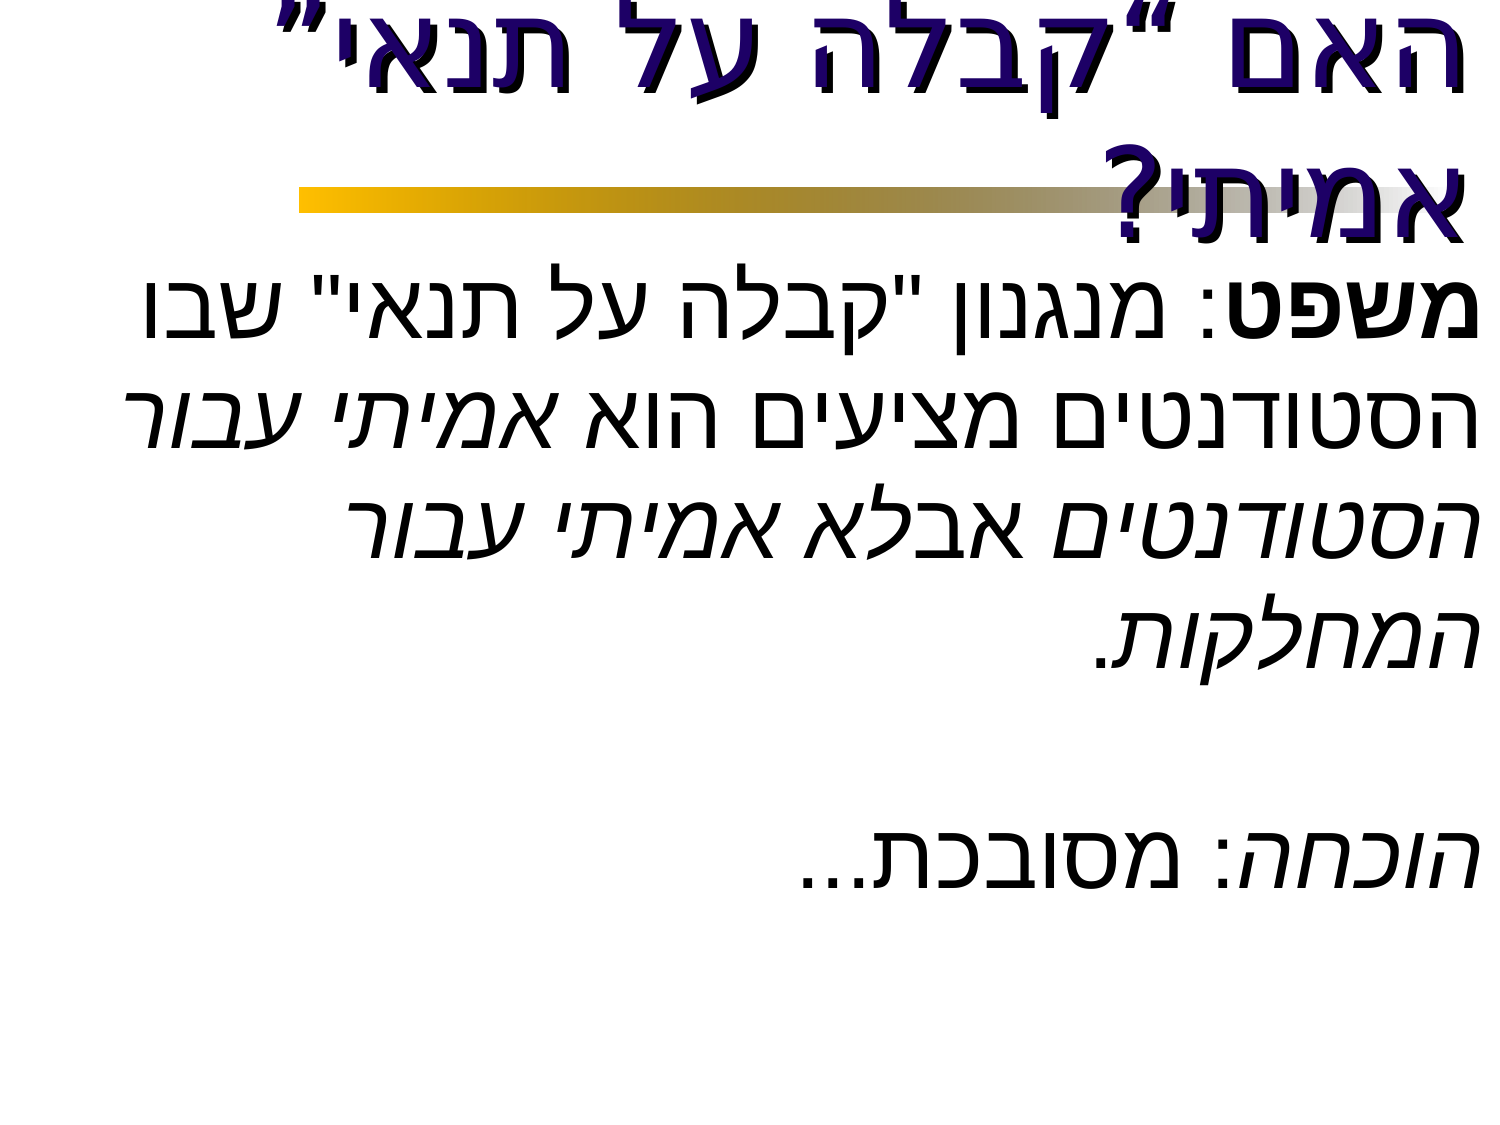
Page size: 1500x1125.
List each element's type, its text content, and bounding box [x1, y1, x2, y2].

text_box משפט: מנגנון "קבלה על תנאי" שבו הסטודנטים מציעים הוא אמיתי עבור הסטודנטים אבלא אמיתי עבור המחלקות. הוכחה: מסובכת... [0, 239, 1500, 1081]
title האם “קבלה על תנאי” אמיתי? [0, 37, 1486, 188]
